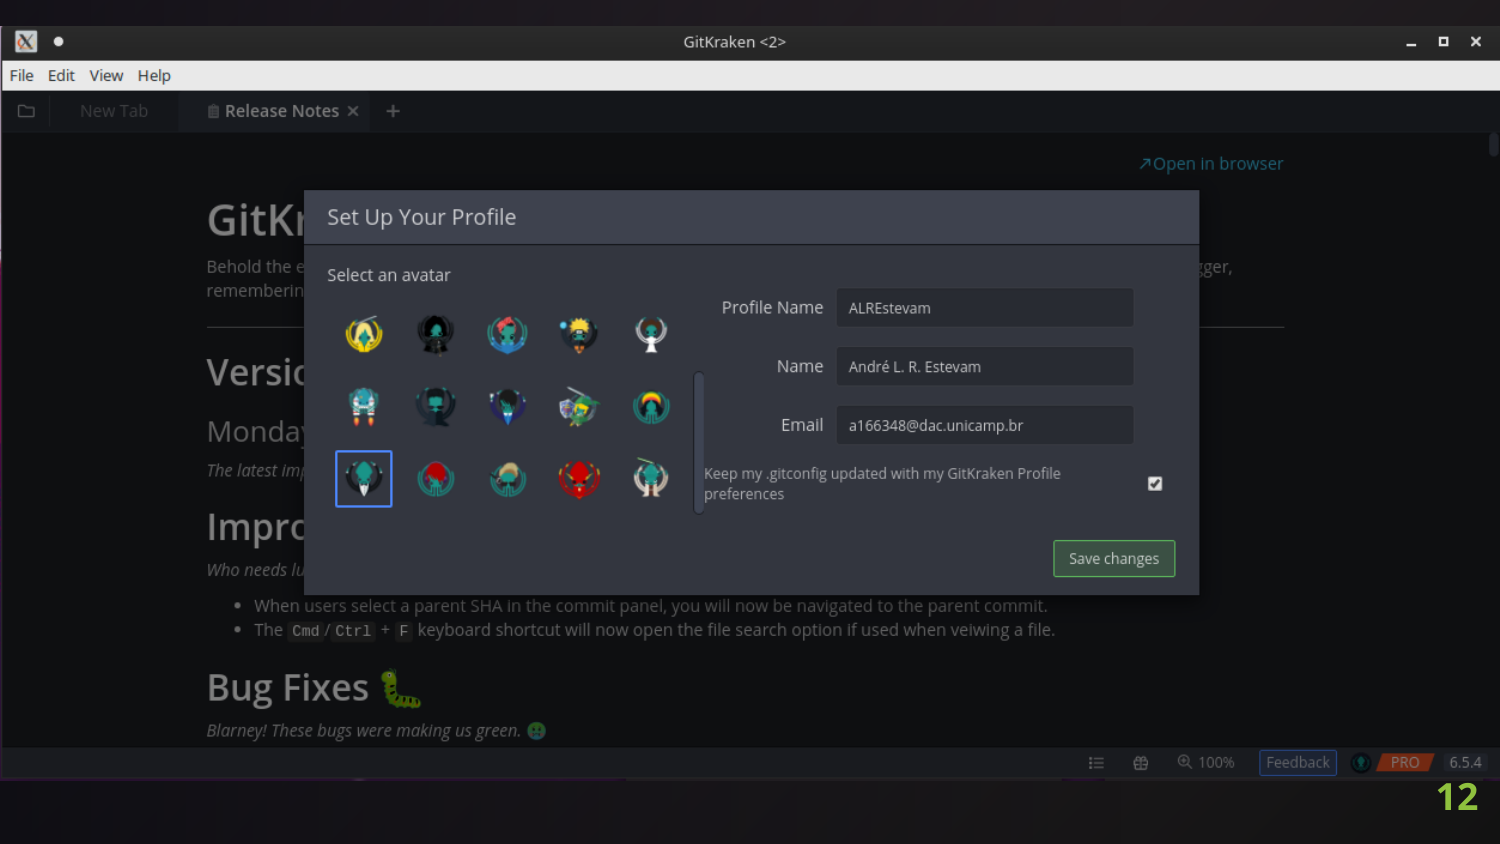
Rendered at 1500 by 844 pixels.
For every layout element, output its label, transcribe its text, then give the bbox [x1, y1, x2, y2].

picture [0, 26, 1500, 781]
slide_number <number> [1407, 781, 1494, 844]
